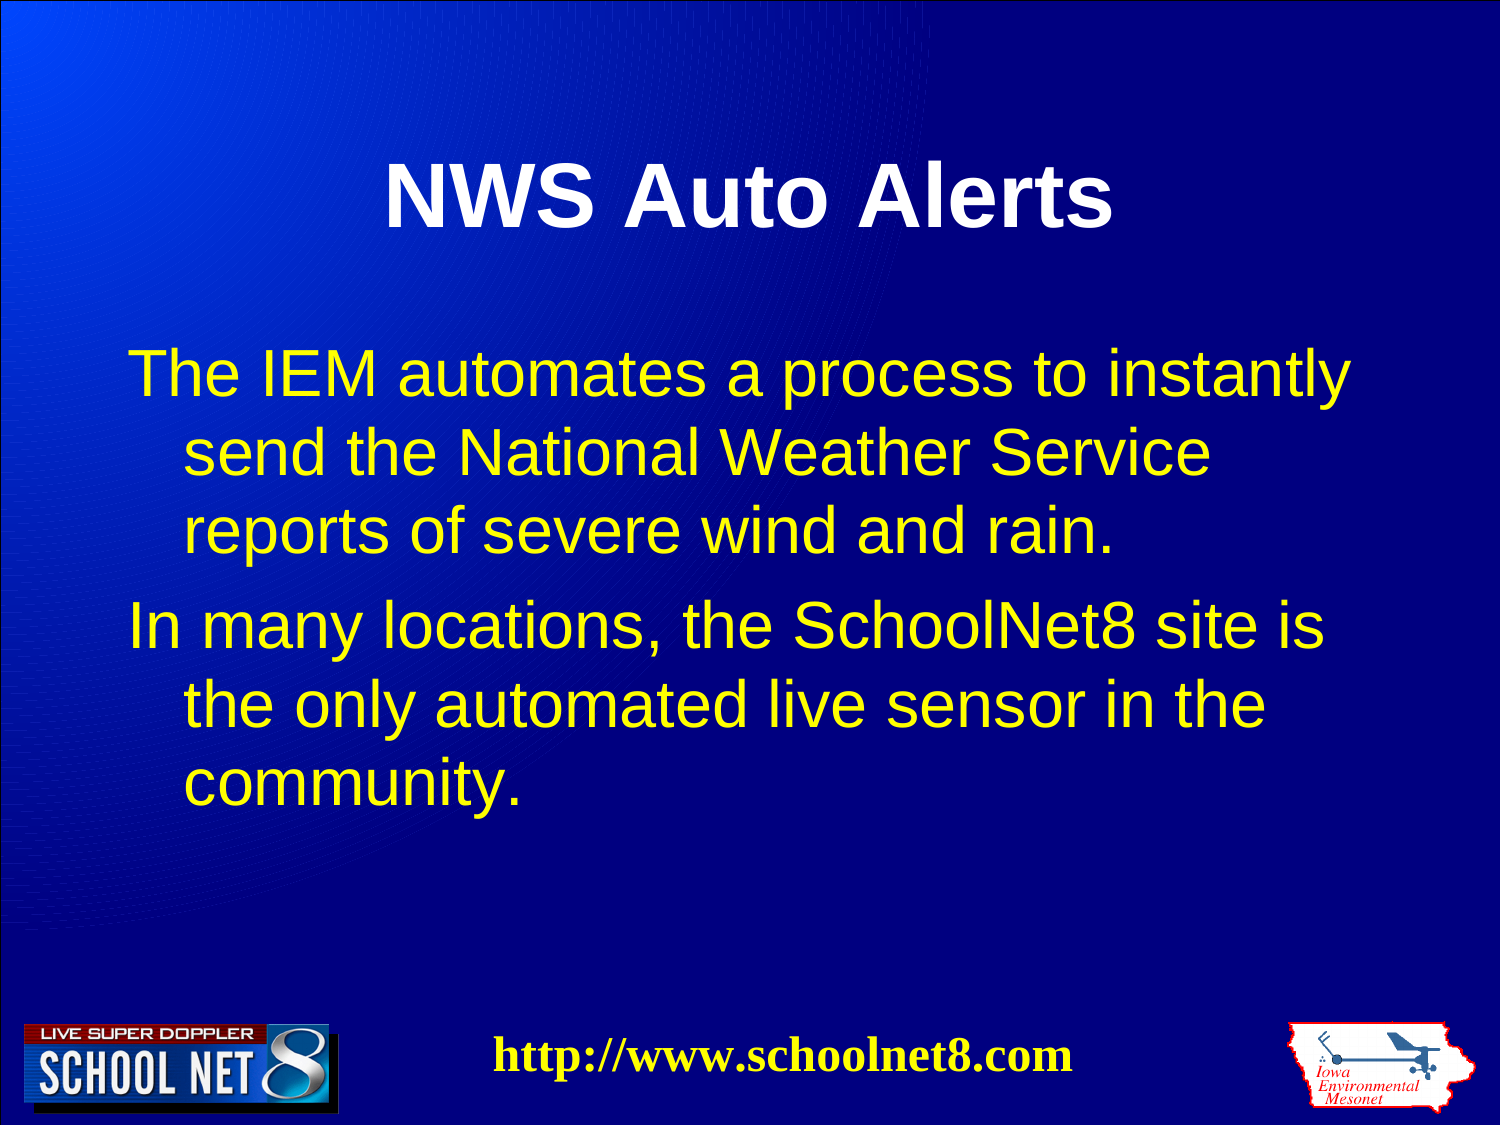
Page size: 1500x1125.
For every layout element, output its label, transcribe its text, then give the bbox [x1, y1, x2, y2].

picture [24, 1024, 329, 1103]
list The IEM automates a process to instantly send the National Weather Service reports of severe wind and rain. In many locations, the SchoolNet8 site is the only automated live sensor in the community. [112, 324, 1388, 1000]
title NWS Auto Alerts [112, 99, 1388, 288]
picture [1287, 1021, 1476, 1114]
